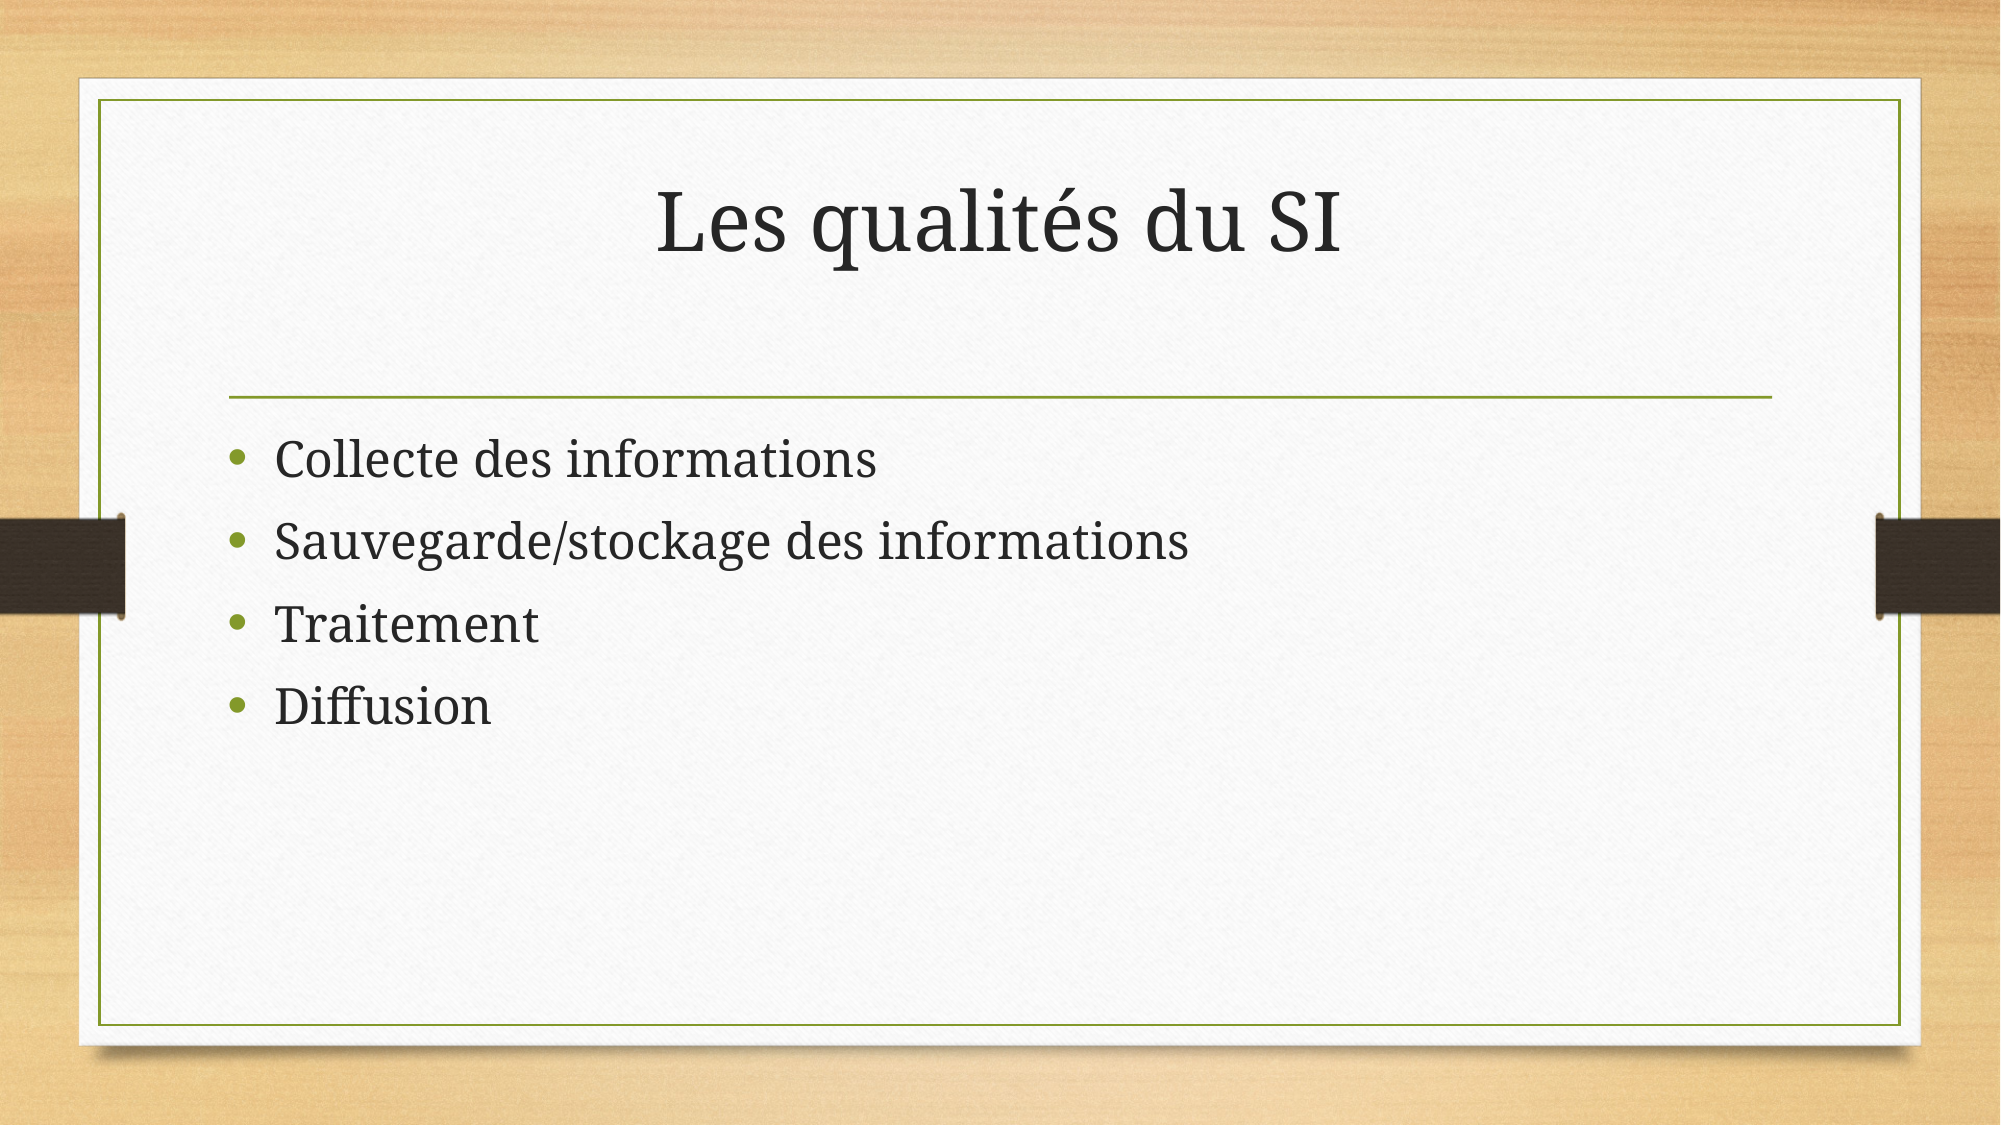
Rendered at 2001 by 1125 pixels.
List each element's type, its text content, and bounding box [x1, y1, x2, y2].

picture [0, 0, 2001, 1125]
title Les qualités du SI [212, 161, 1788, 375]
list Collecte des informations Sauvegarde/stockage des informations Traitement Diffusion [212, 419, 1788, 964]
